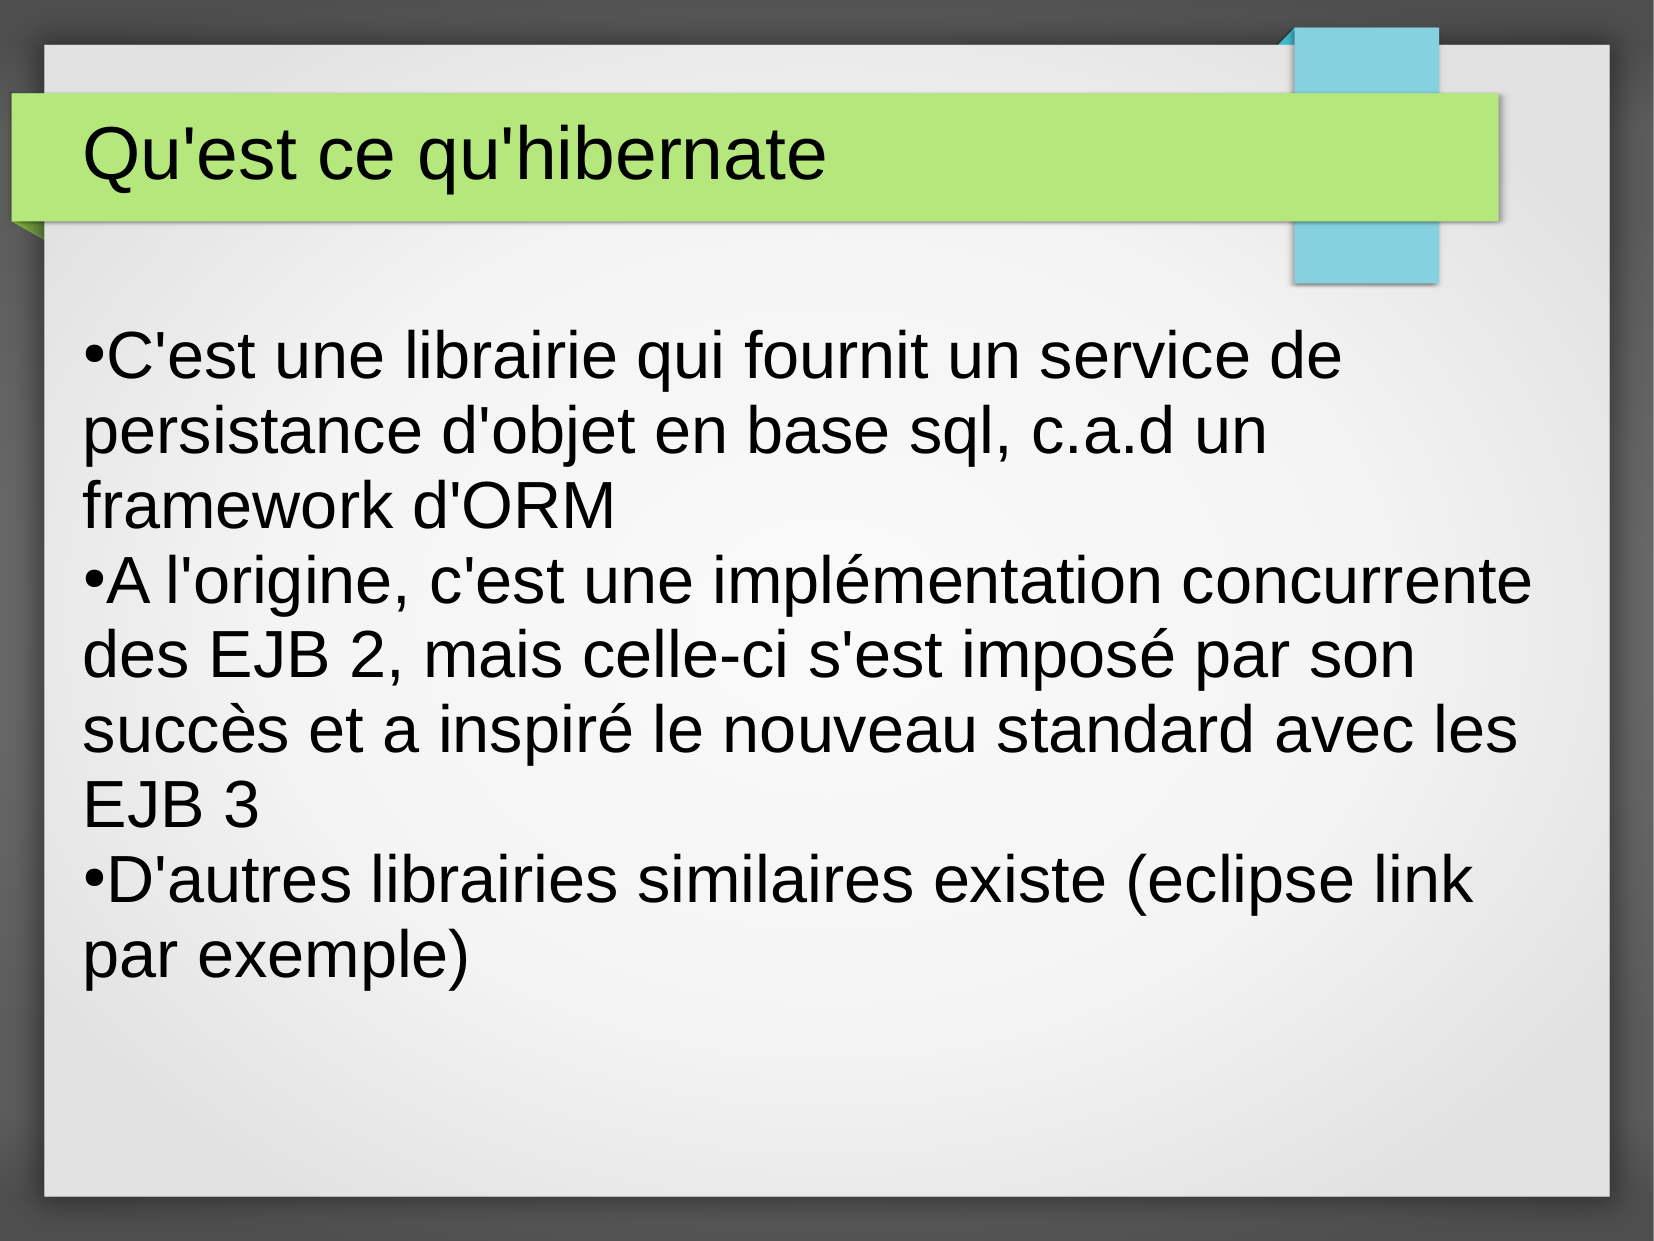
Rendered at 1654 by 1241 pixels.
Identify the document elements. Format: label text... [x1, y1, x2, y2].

subtitle C'est une librairie qui fournit un service de persistance d'objet en base sql, c.a.d un framework d'ORM A l'origine, c'est une implémentation concurrente des EJB 2, mais celle-ci s'est imposé par son succès et a inspiré le nouveau standard avec les EJB 3 D'autres librairies similaires existe (eclipse link par exemple) [82, 295, 1571, 1015]
picture [0, 0, 1654, 1241]
title Qu'est ce qu'hibernate [82, 94, 1264, 213]
